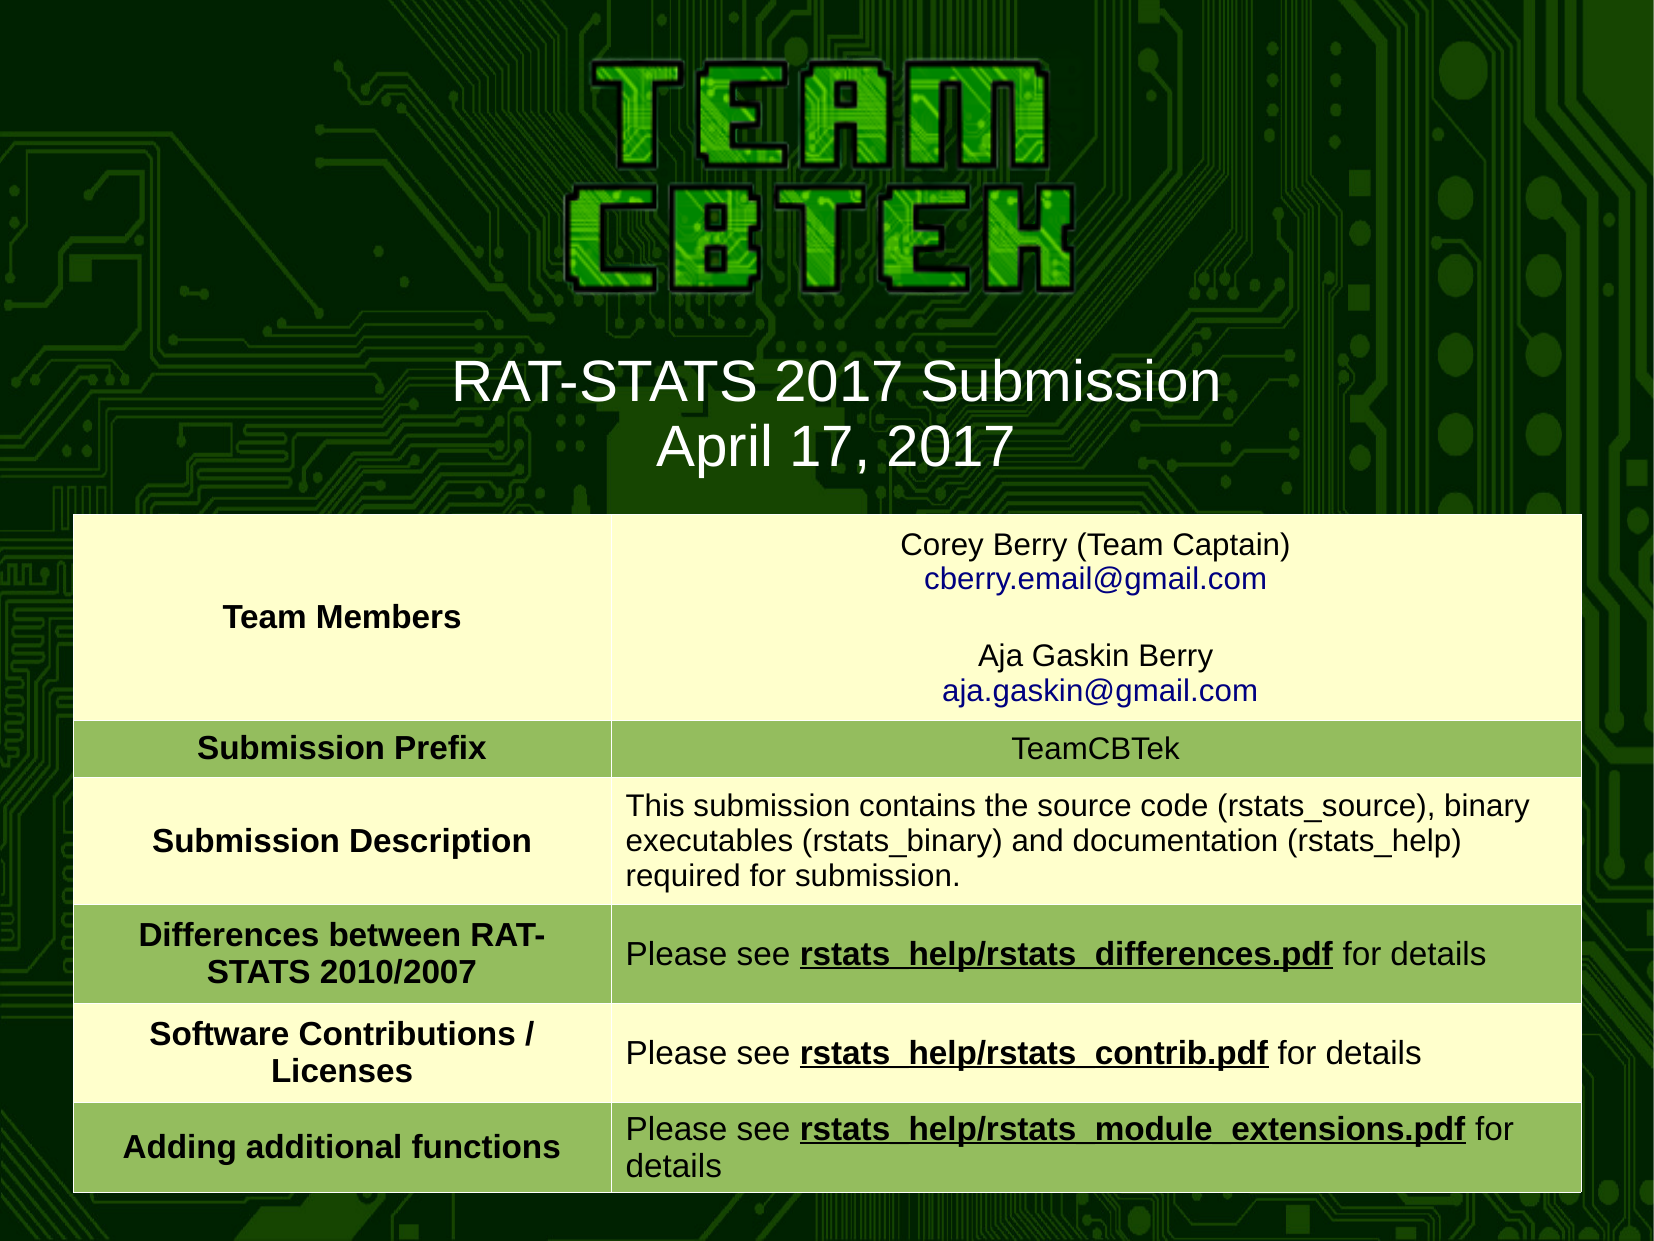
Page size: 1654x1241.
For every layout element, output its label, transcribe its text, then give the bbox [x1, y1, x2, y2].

table_header Team Members [74, 515, 611, 720]
table_header Corey Berry (Team Captain) cberry.email@gmail.com Aja Gaskin Berry aja.gaskin@gmail.com [612, 515, 1581, 720]
table_cell Please see rstats_help/rstats_differences.pdf for details [612, 905, 1581, 1003]
title RAT-STATS 2017 Submission April 17, 2017 [92, 325, 1581, 502]
table_cell Adding additional functions [74, 1103, 611, 1192]
table_cell Please see rstats_help/rstats_module_extensions.pdf for details [612, 1103, 1581, 1192]
table_cell TeamCBTek [612, 721, 1581, 777]
table_cell Submission Prefix [74, 721, 611, 777]
table_cell Software Contributions / Licenses [74, 1004, 611, 1102]
table_cell Please see rstats_help/rstats_contrib.pdf for details [612, 1004, 1581, 1102]
picture [0, 0, 1654, 1241]
table_cell Differences between RAT-STATS 2010/2007 [74, 905, 611, 1003]
table_cell Submission Description [74, 778, 611, 904]
table_cell This submission contains the source code (rstats_source), binary executables (rstats_binary) and documentation (rstats_help) required for submission. [612, 778, 1581, 904]
